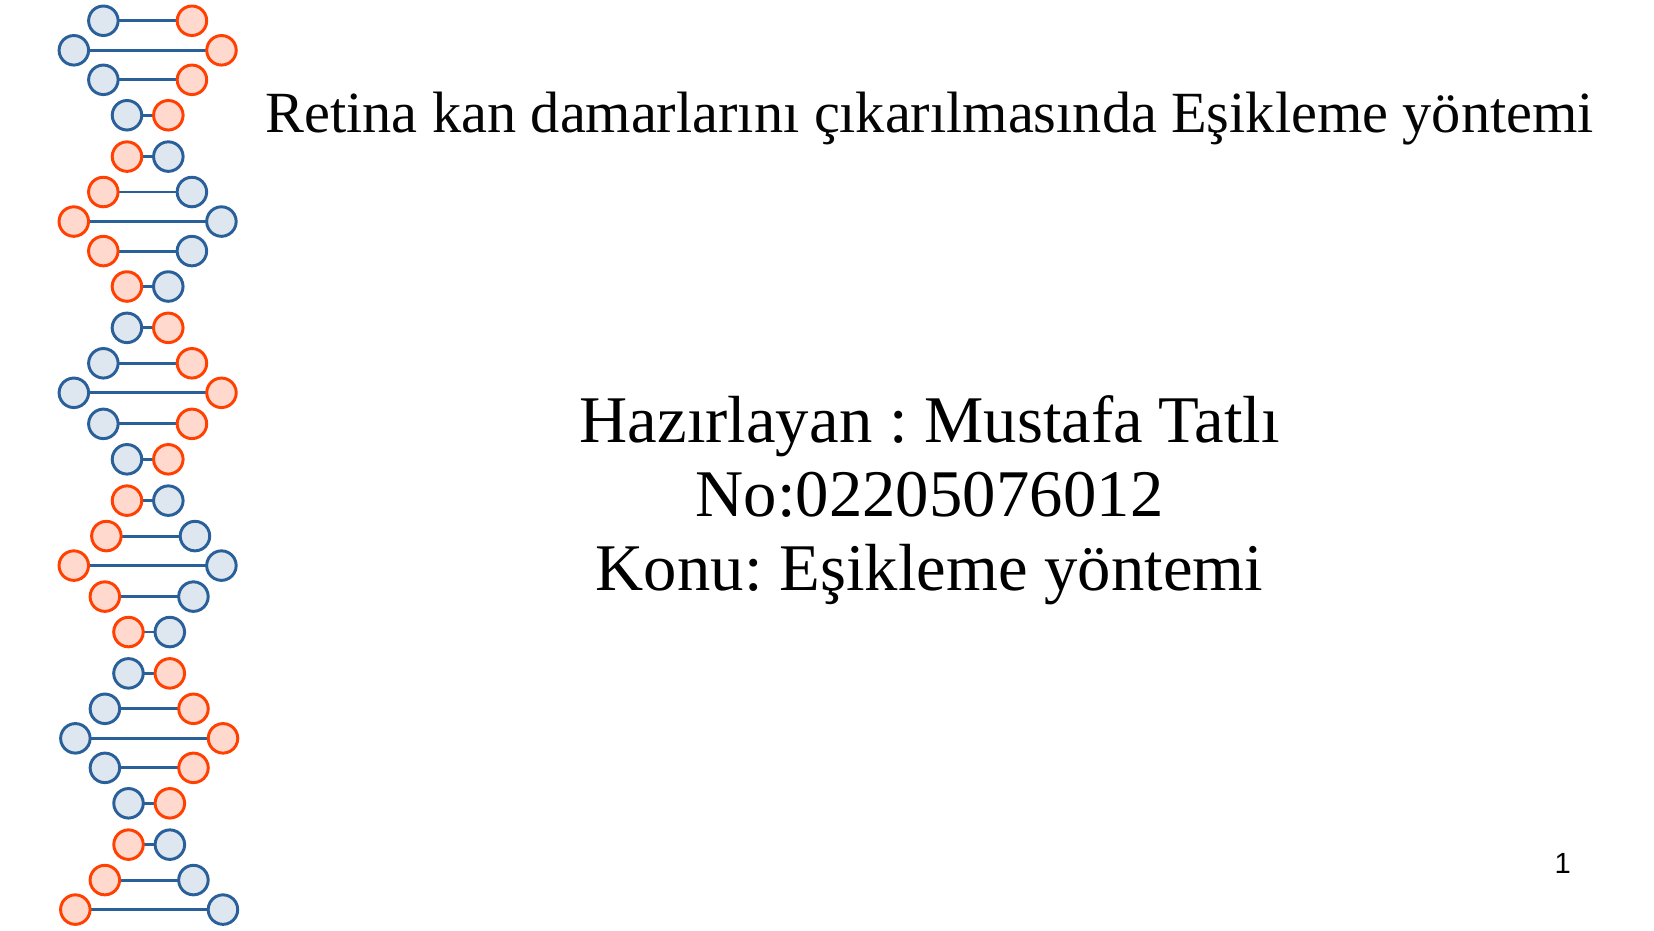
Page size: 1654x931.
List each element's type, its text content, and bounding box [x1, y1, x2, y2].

title Retina kan damarlarını çıkarılmasında Eşikleme yöntemi [265, 35, 1595, 189]
subtitle Hazırlayan : Mustafa Tatlı No:02205076012 Konu: Eşikleme yöntemi [265, 224, 1595, 764]
